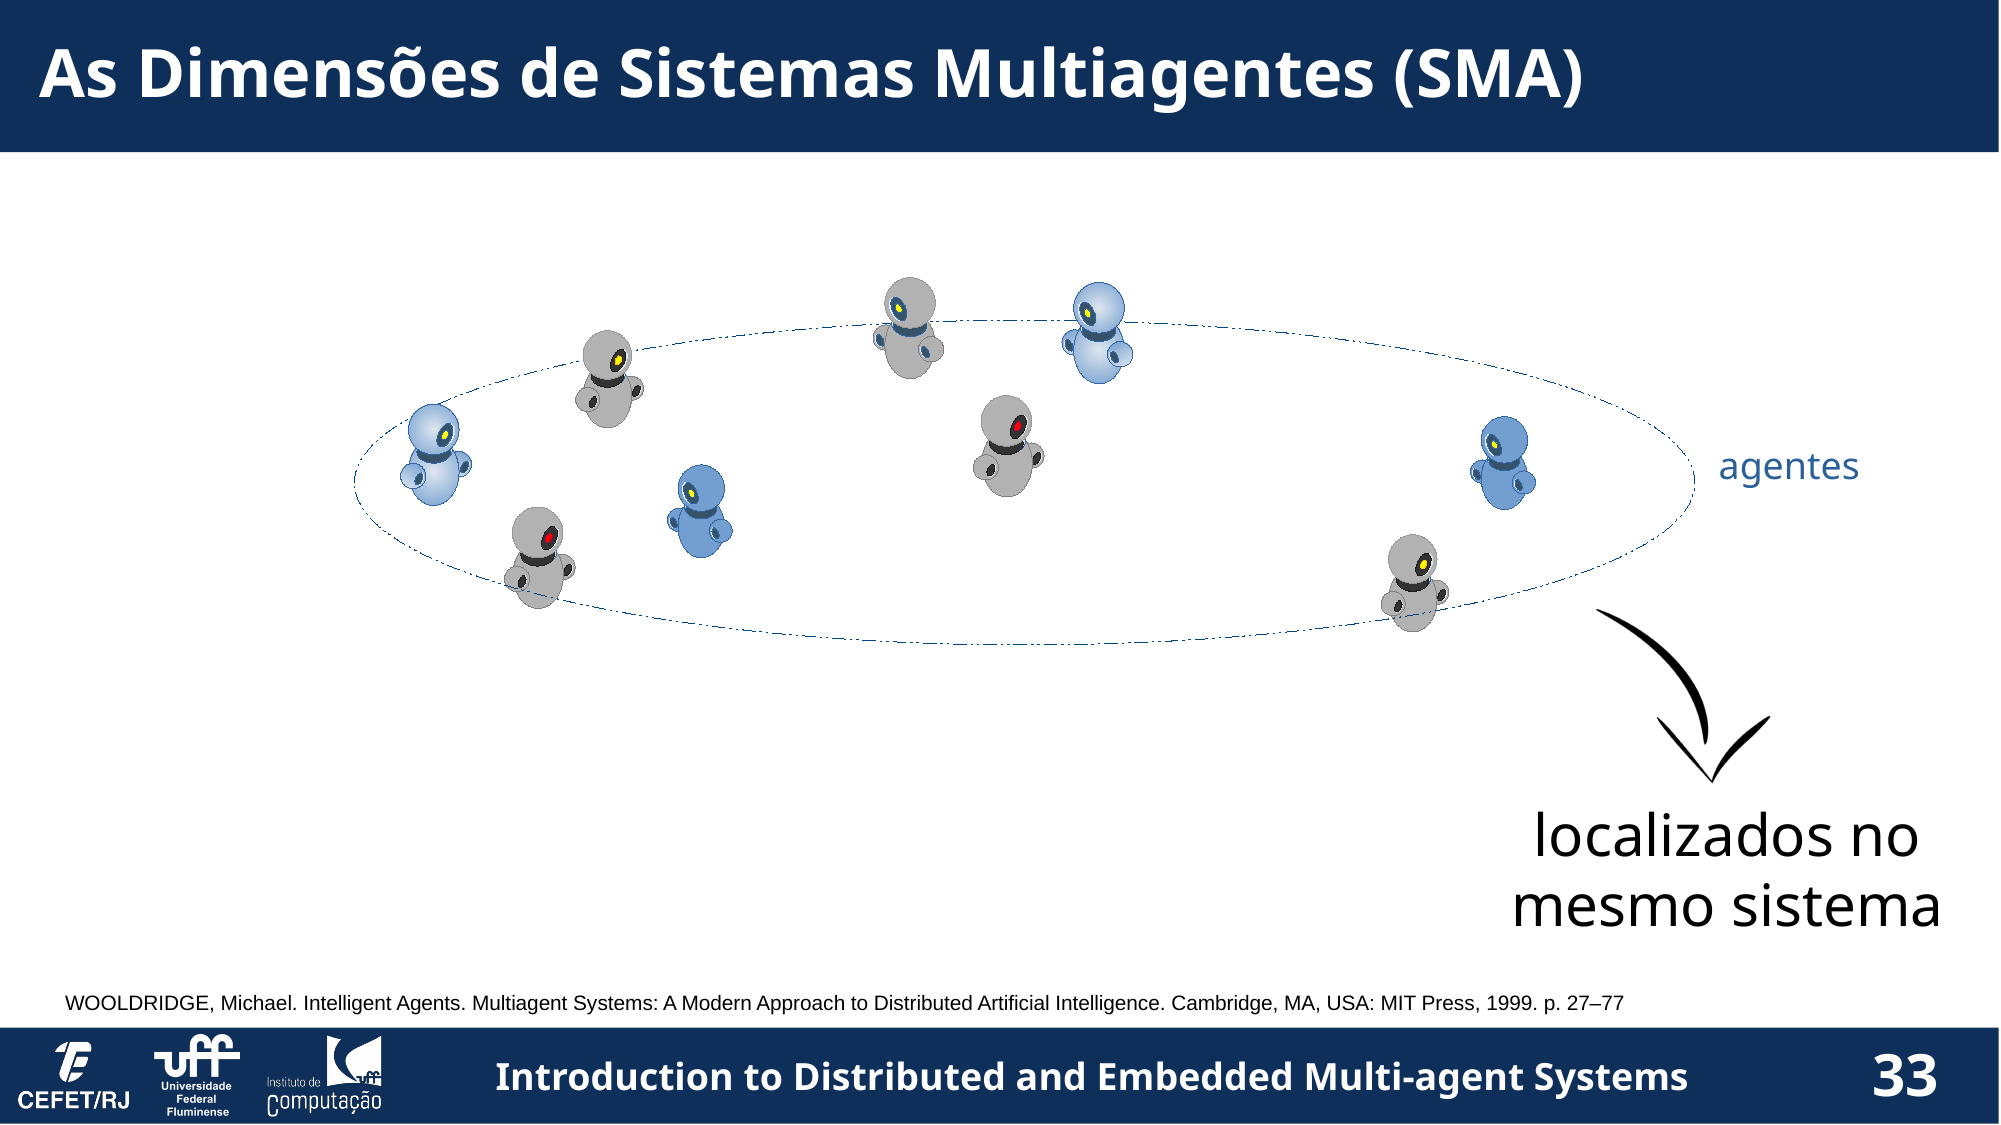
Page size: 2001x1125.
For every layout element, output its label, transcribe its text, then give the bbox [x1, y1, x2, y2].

text_box [1470, 416, 1536, 510]
picture [265, 1033, 383, 1117]
picture [153, 1033, 241, 1121]
text_box [504, 507, 576, 609]
text_box [1061, 282, 1133, 384]
text_box WOOLDRIDGE, Michael. Intelligent Agents. Multiagent Systems: A Modern Approach to Distributed Artificial Intelligence. Cambridge, MA, USA: MIT Press, 1999. p. 27–77 [50, 982, 1969, 1023]
text_box [400, 404, 472, 506]
text_box agentes [1612, 434, 1967, 495]
text_box As Dimensões de Sistemas Multiagentes (SMA) [25, 23, 1999, 119]
text_box localizados no mesmo sistema [1417, 790, 2000, 946]
text_box [973, 395, 1045, 497]
text_box [873, 277, 944, 379]
picture [18, 1021, 129, 1125]
text_box [1381, 534, 1449, 632]
text_box [667, 464, 733, 558]
text_box [575, 330, 644, 428]
picture [1594, 560, 1785, 790]
